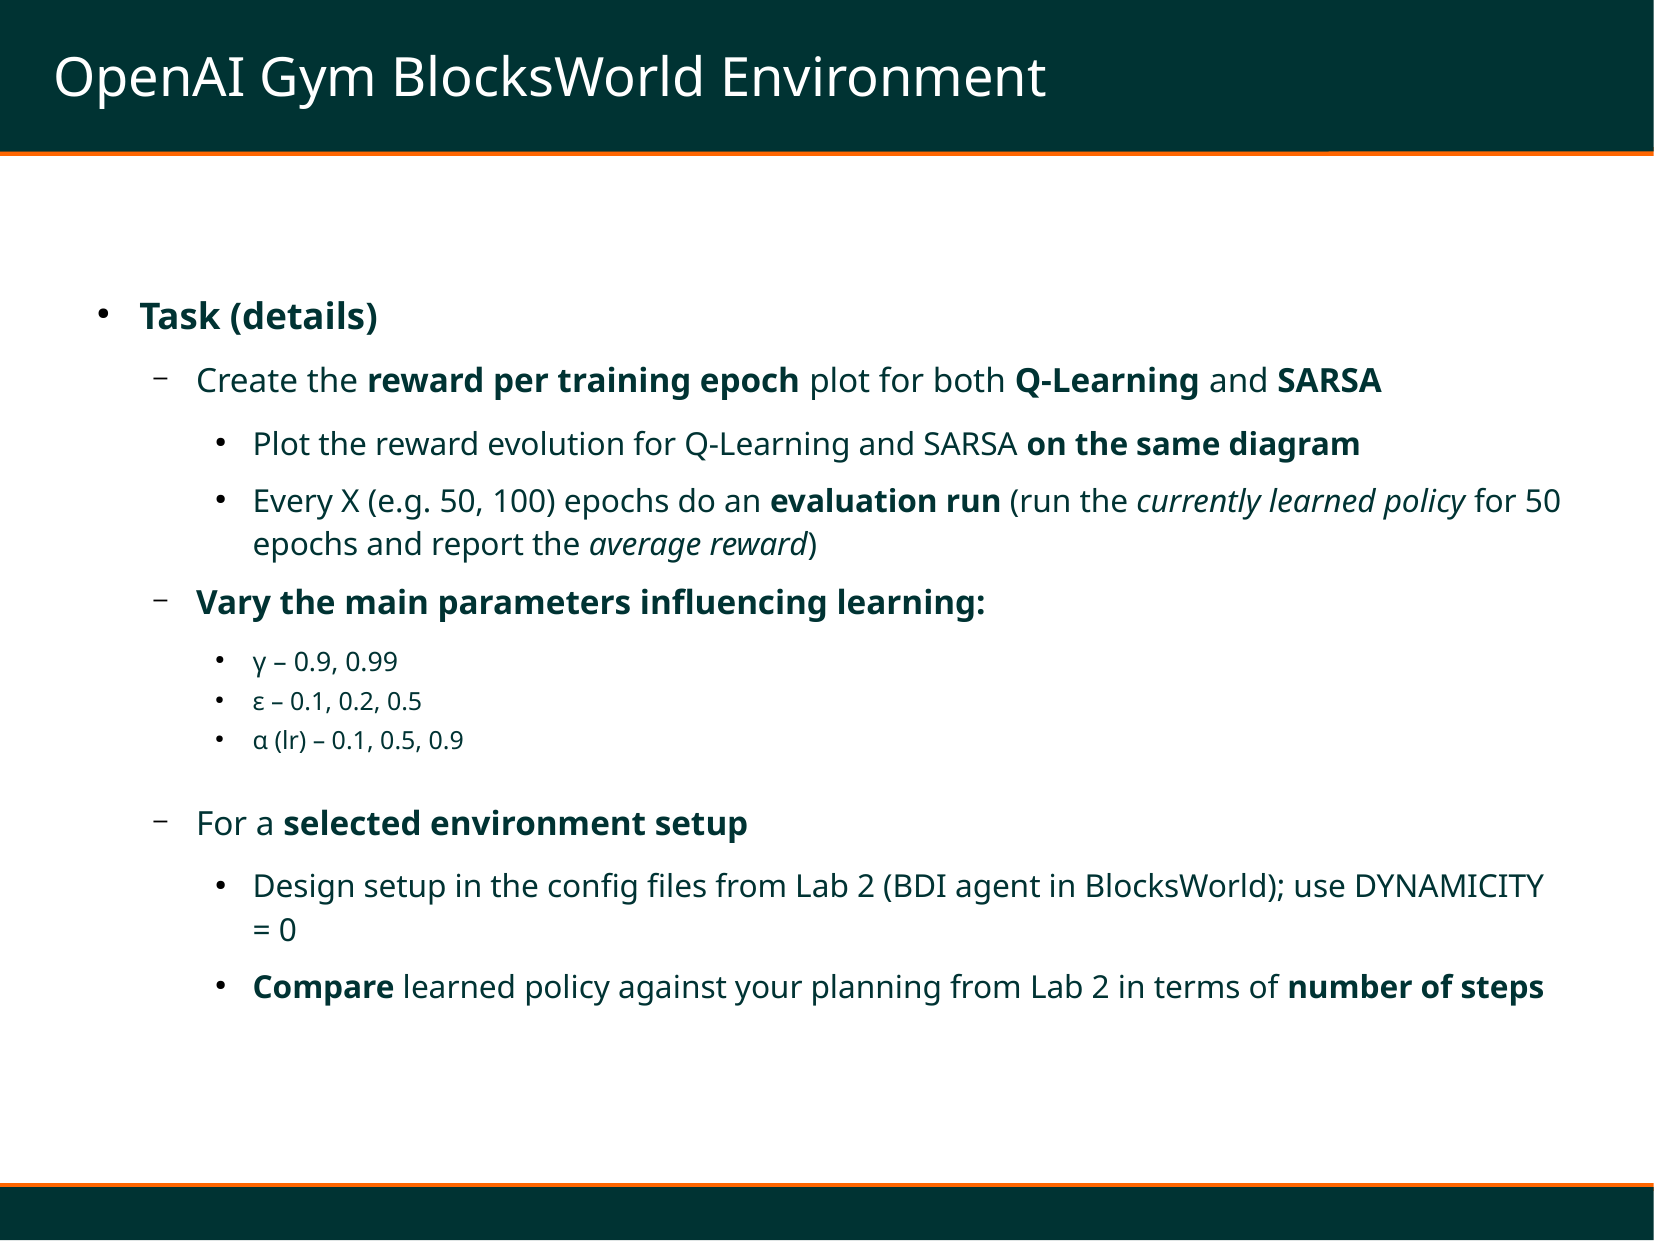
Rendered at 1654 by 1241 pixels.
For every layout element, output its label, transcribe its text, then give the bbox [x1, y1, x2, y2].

title OpenAI Gym BlocksWorld Environment [0, 0, 1329, 152]
list Task (details) Create the reward per training epoch plot for both Q-Learning and SARSA Plot the reward evolution for Q-Learning and SARSA on the same diagram Every X (e.g. 50, 100) epochs do an evaluation run (run the currently learned policy for 50 epochs and report the average reward) Vary the main parameters influencing learning: γ – 0.9, 0.99 ε – 0.1, 0.2, 0.5 α (lr) – 0.1, 0.5, 0.9 For a selected environment setup Design setup in the config files from Lab 2 (BDI agent in BlocksWorld); use DYNAMICITY = 0 Compare learned policy against your planning from Lab 2 in terms of number of steps [82, 290, 1571, 1010]
